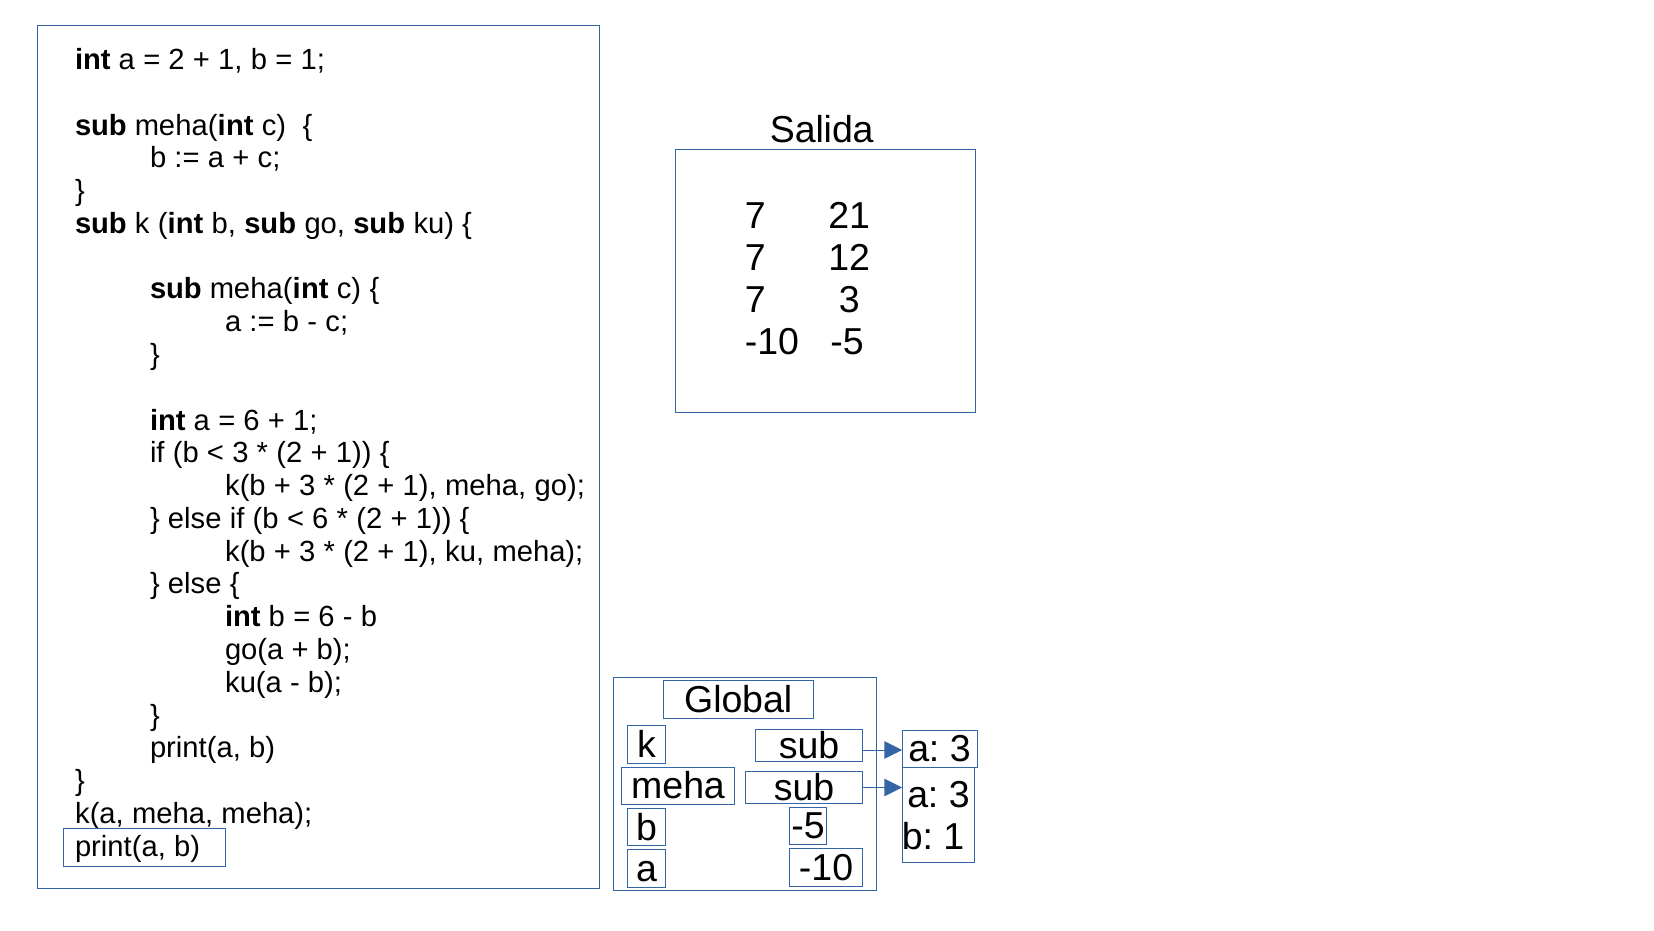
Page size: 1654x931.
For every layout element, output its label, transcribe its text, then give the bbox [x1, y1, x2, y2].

text_box sub [755, 729, 863, 762]
text_box 7 21 7 12 7 3 -10 -5 [730, 187, 900, 371]
text_box Salida [755, 100, 889, 158]
text_box a [627, 849, 666, 888]
text_box -10 [789, 848, 863, 887]
text_box sub [745, 771, 863, 804]
text_box k [627, 725, 666, 764]
text_box a: 3 [902, 730, 978, 768]
subtitle int a = 2 + 1, b = 1; sub meha(int c) { b := a + c; } sub k (int b, sub go, sub ku) { sub meha(int c) { a := b - c; } int a = 6 + 1; if (b < 3 * (2 + 1)) { k(b + 3 * (2 + 1), meha, go); } else if (b < 6 * (2 + 1)) { k(b + 3 * (2 + 1), ku, meha); } else { int b = 6 - b go(a + b); ku(a - b); } print(a, b) } k(a, meha, meha); print(a, b) [75, 43, 638, 863]
text_box a: 3 b: 1 [902, 767, 975, 863]
text_box -5 [789, 807, 827, 845]
text_box Global [663, 680, 814, 719]
text_box meha [621, 767, 735, 805]
text_box b [627, 808, 666, 846]
